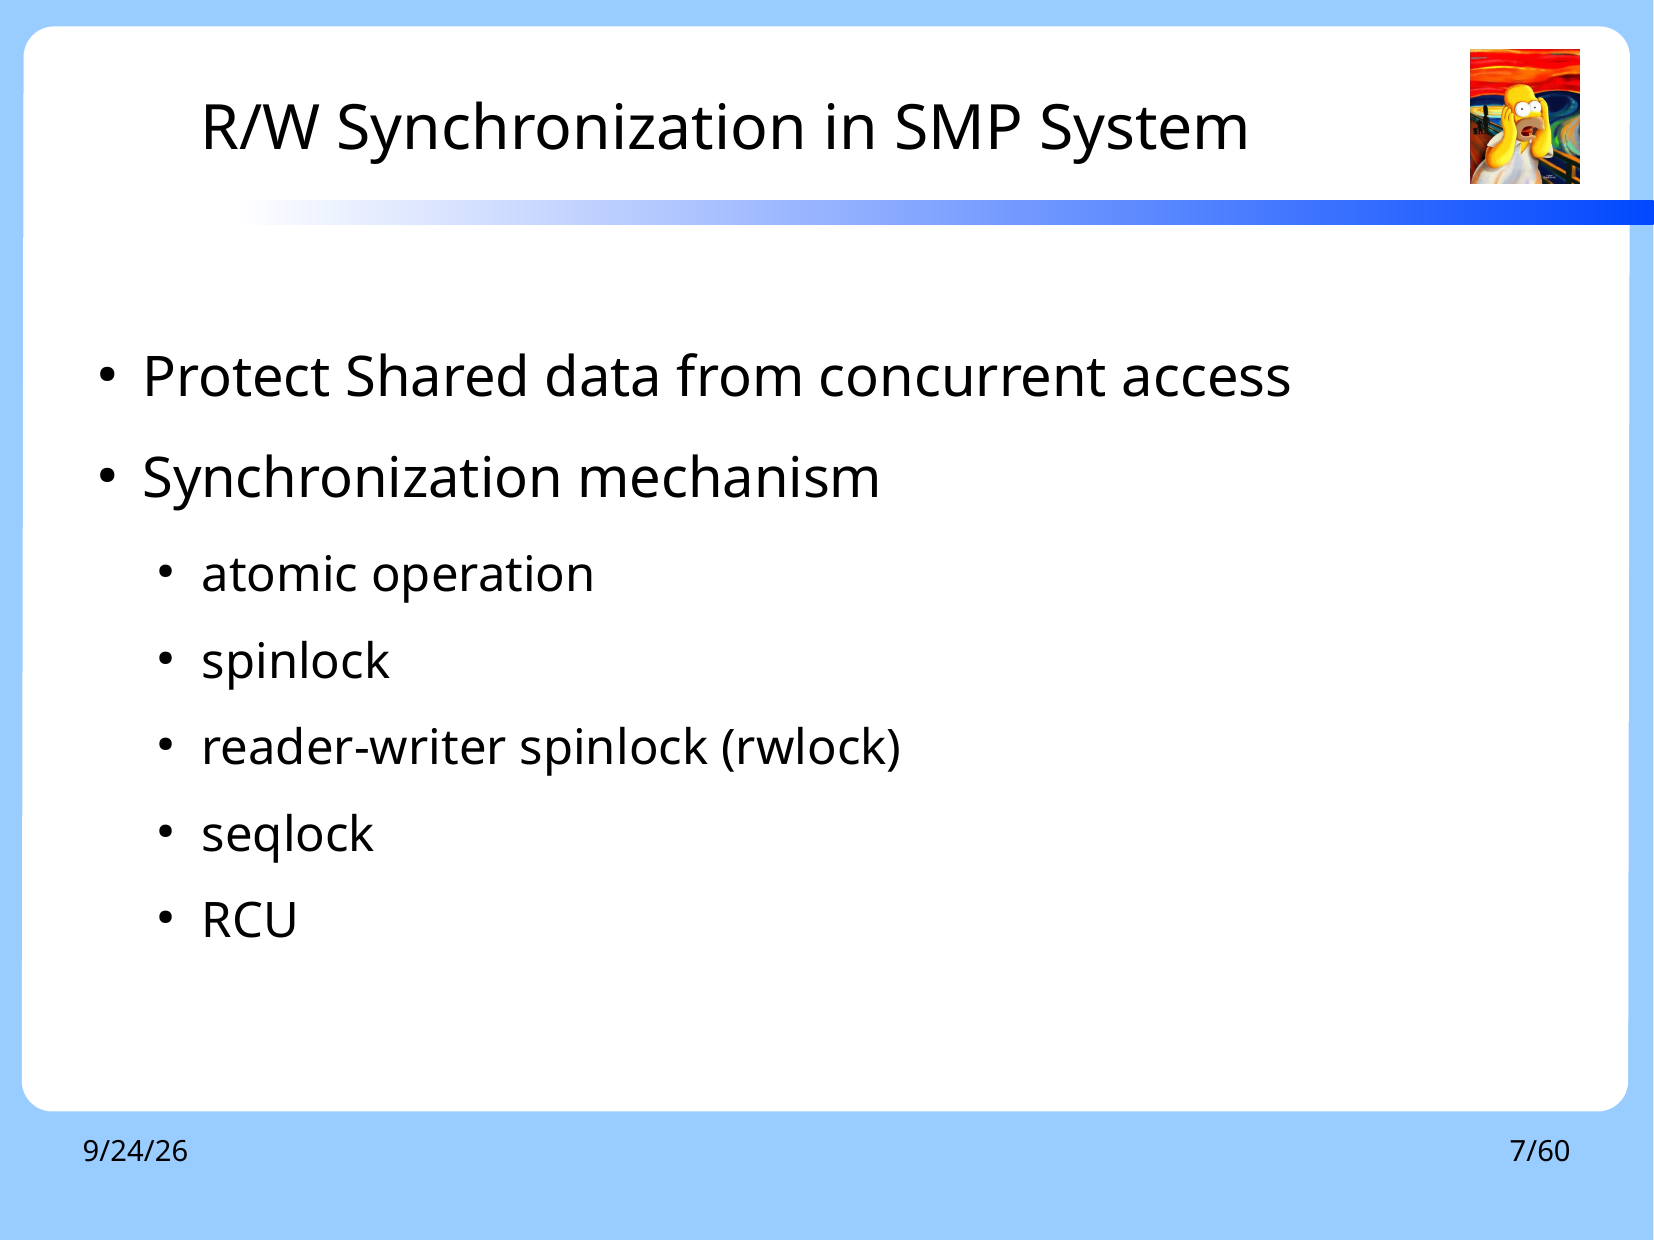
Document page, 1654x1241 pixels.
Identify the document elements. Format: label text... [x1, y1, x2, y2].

title R/W Synchronization in SMP System [82, 49, 1371, 201]
picture [1470, 49, 1580, 184]
list Protect Shared data from concurrent access Synchronization mechanism atomic operation spinlock reader-writer spinlock (rwlock) seqlock RCU [82, 236, 1571, 956]
